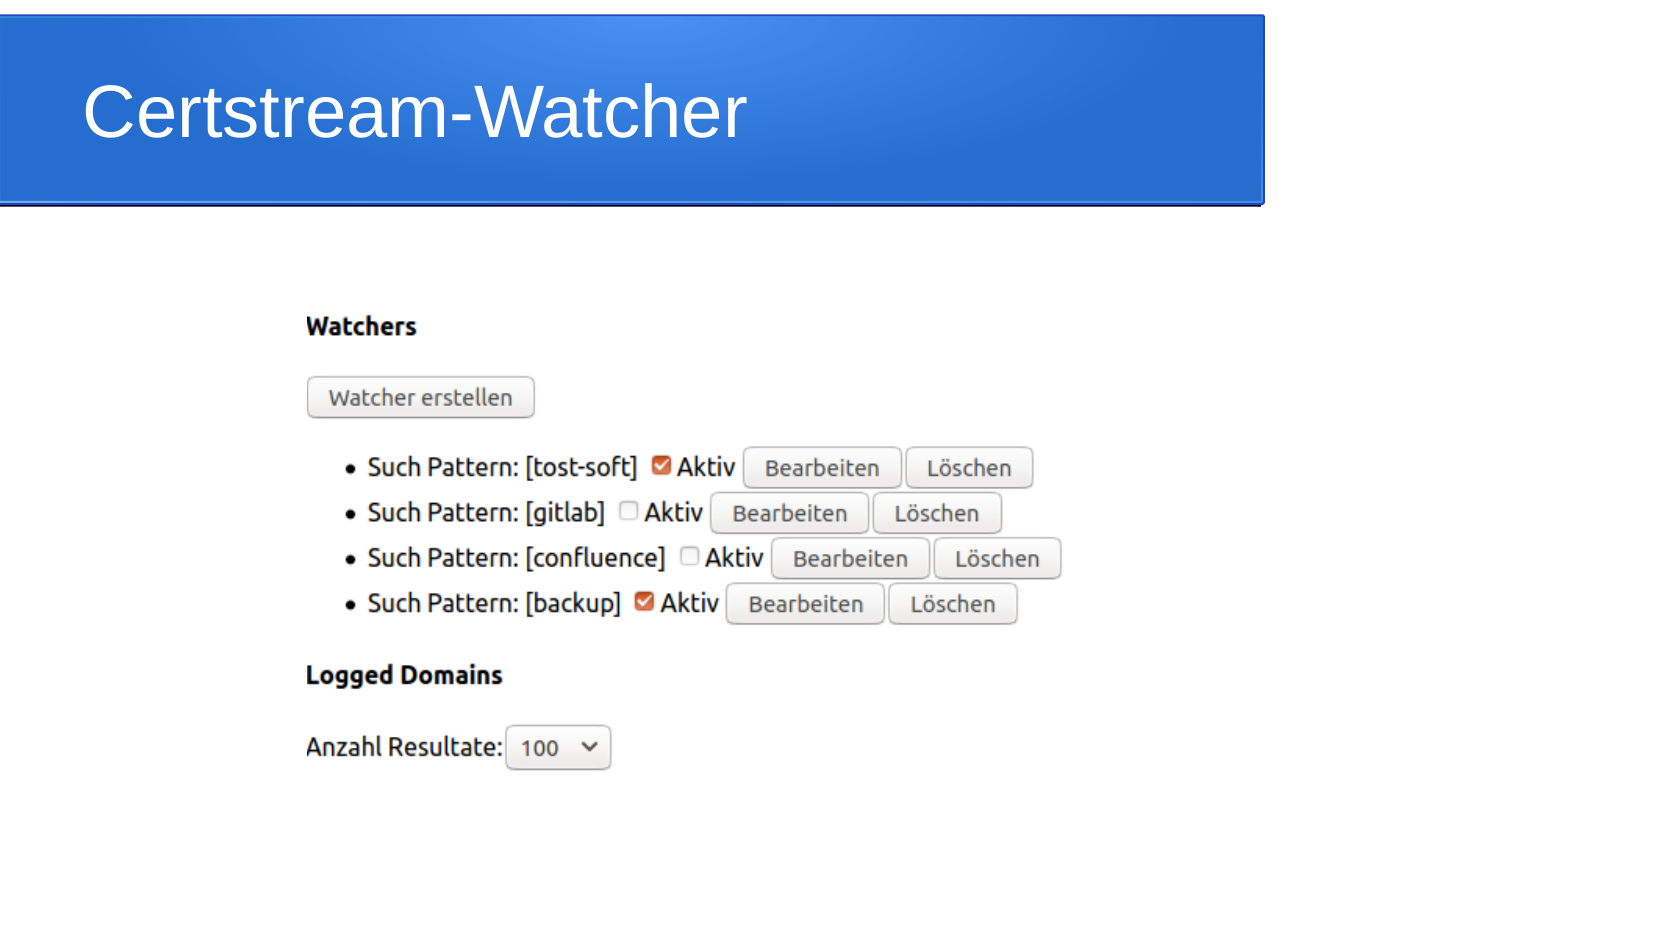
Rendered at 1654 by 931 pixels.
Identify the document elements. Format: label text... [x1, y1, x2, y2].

picture [307, 295, 1162, 786]
title Certstream-Watcher [82, 35, 1235, 189]
